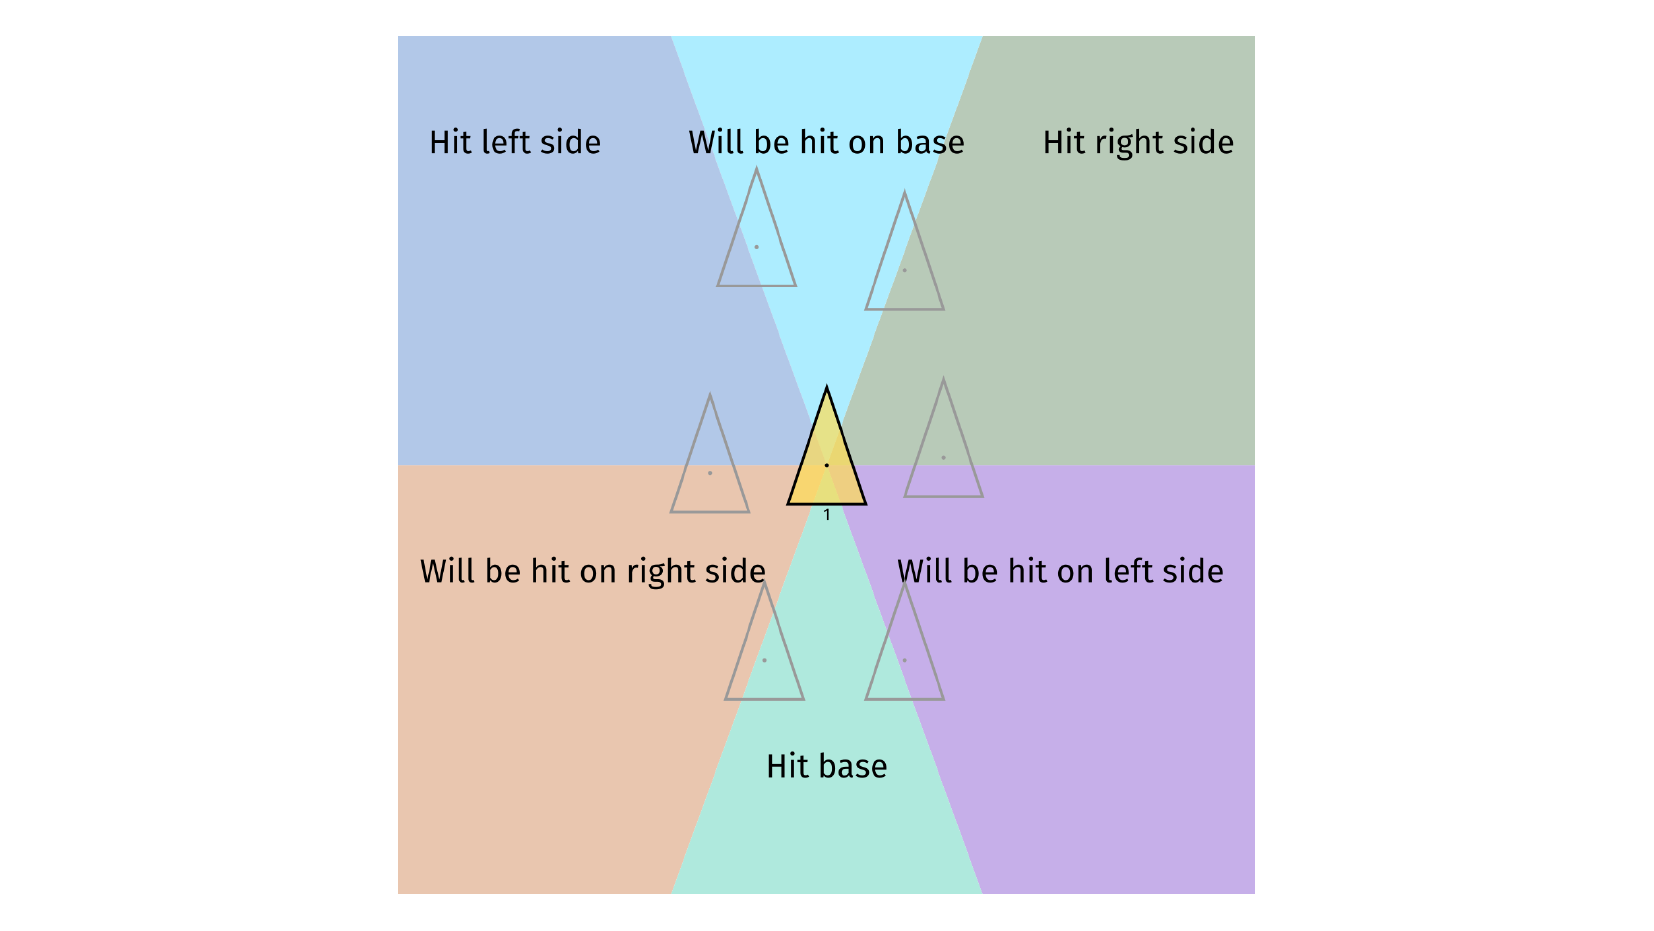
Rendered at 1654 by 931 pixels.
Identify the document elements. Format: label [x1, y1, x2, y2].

picture [398, 36, 1255, 894]
